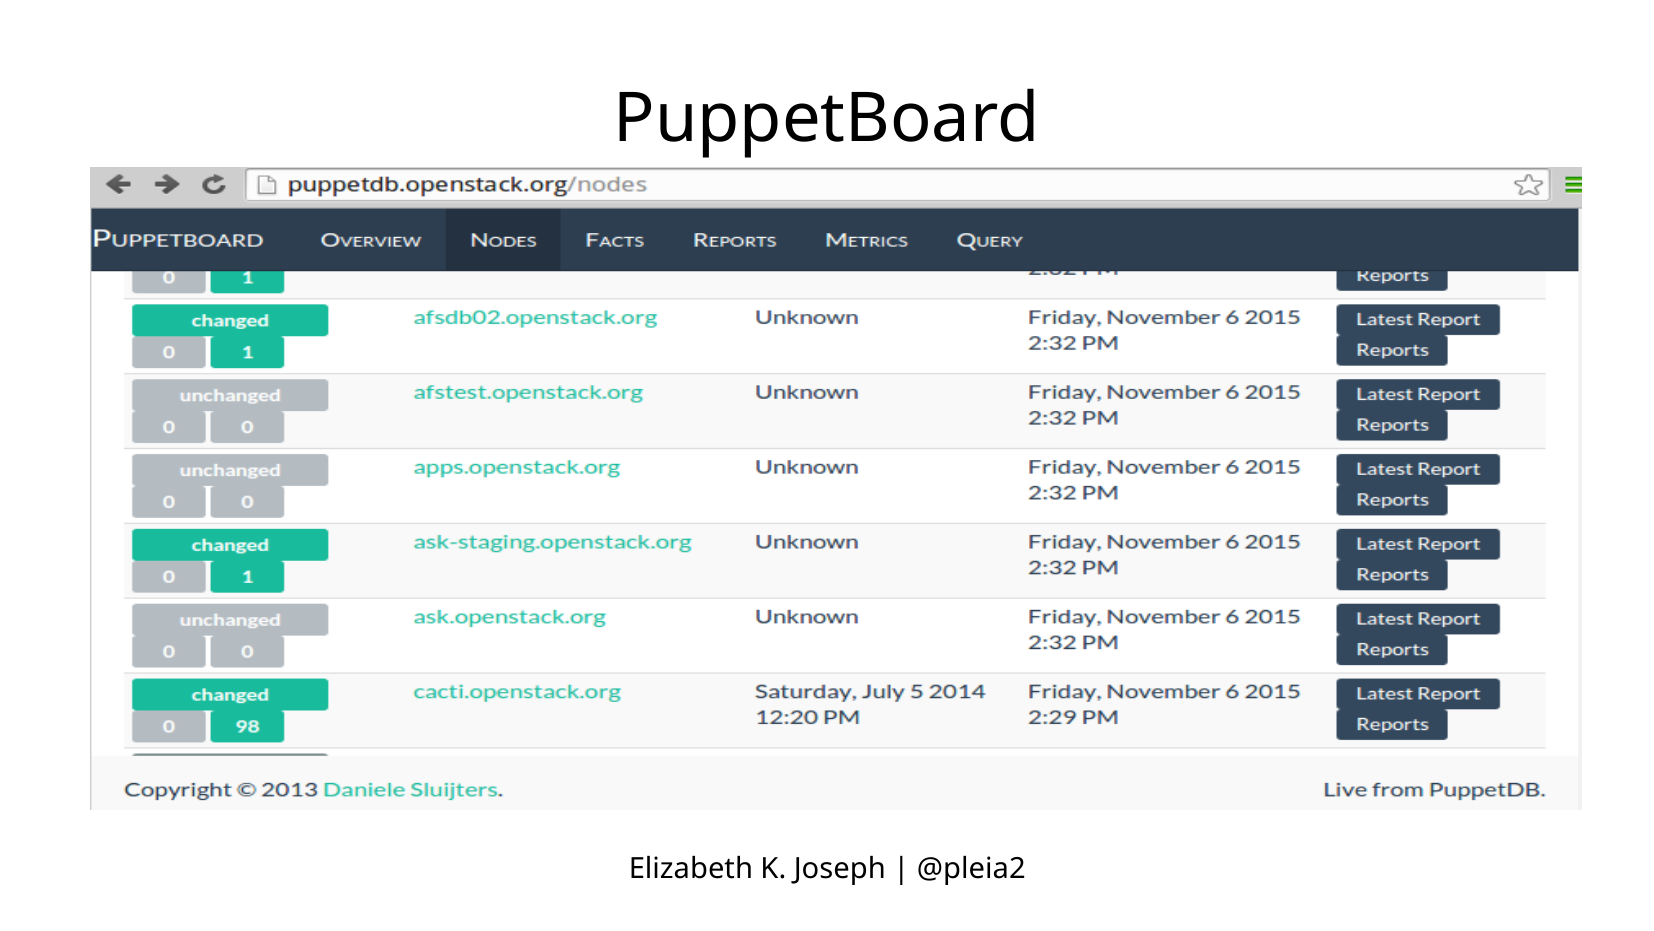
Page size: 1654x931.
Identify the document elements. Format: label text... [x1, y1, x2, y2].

title PuppetBoard [82, 37, 1571, 193]
picture [90, 167, 1582, 810]
